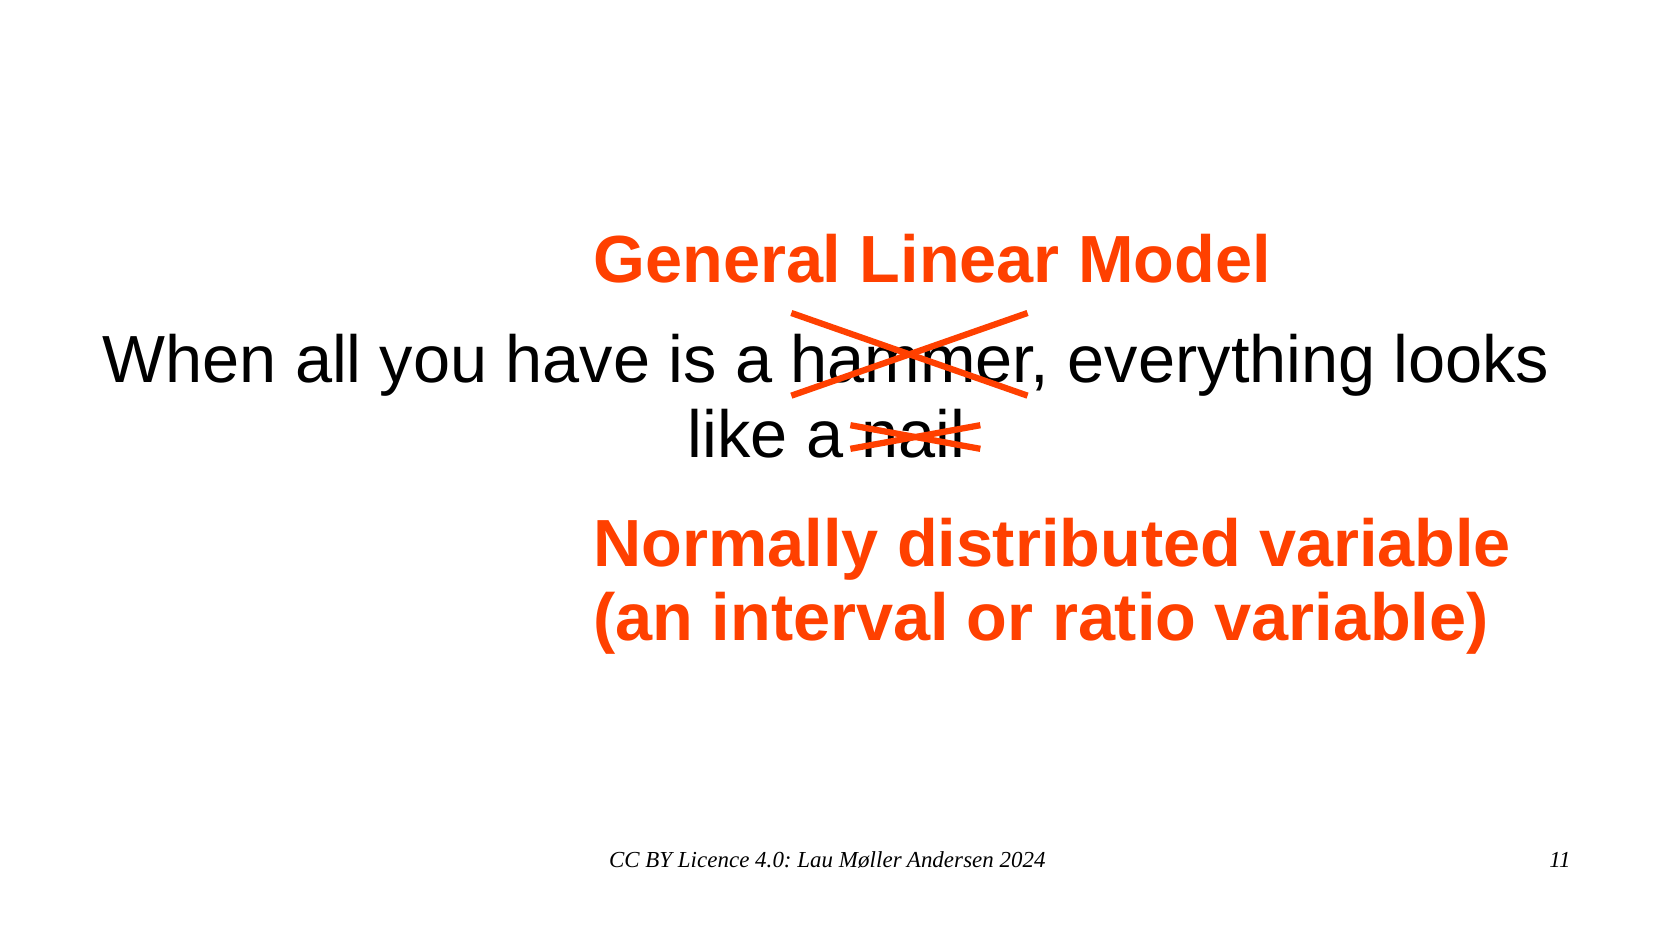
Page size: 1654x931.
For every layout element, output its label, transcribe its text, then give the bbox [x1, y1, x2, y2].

text_box General Linear Model [578, 214, 1359, 308]
text_box Normally distributed variable (an interval or ratio variable) [578, 498, 1583, 663]
text_box When all you have is a hammer, everything looks like a nail [82, 37, 1571, 757]
